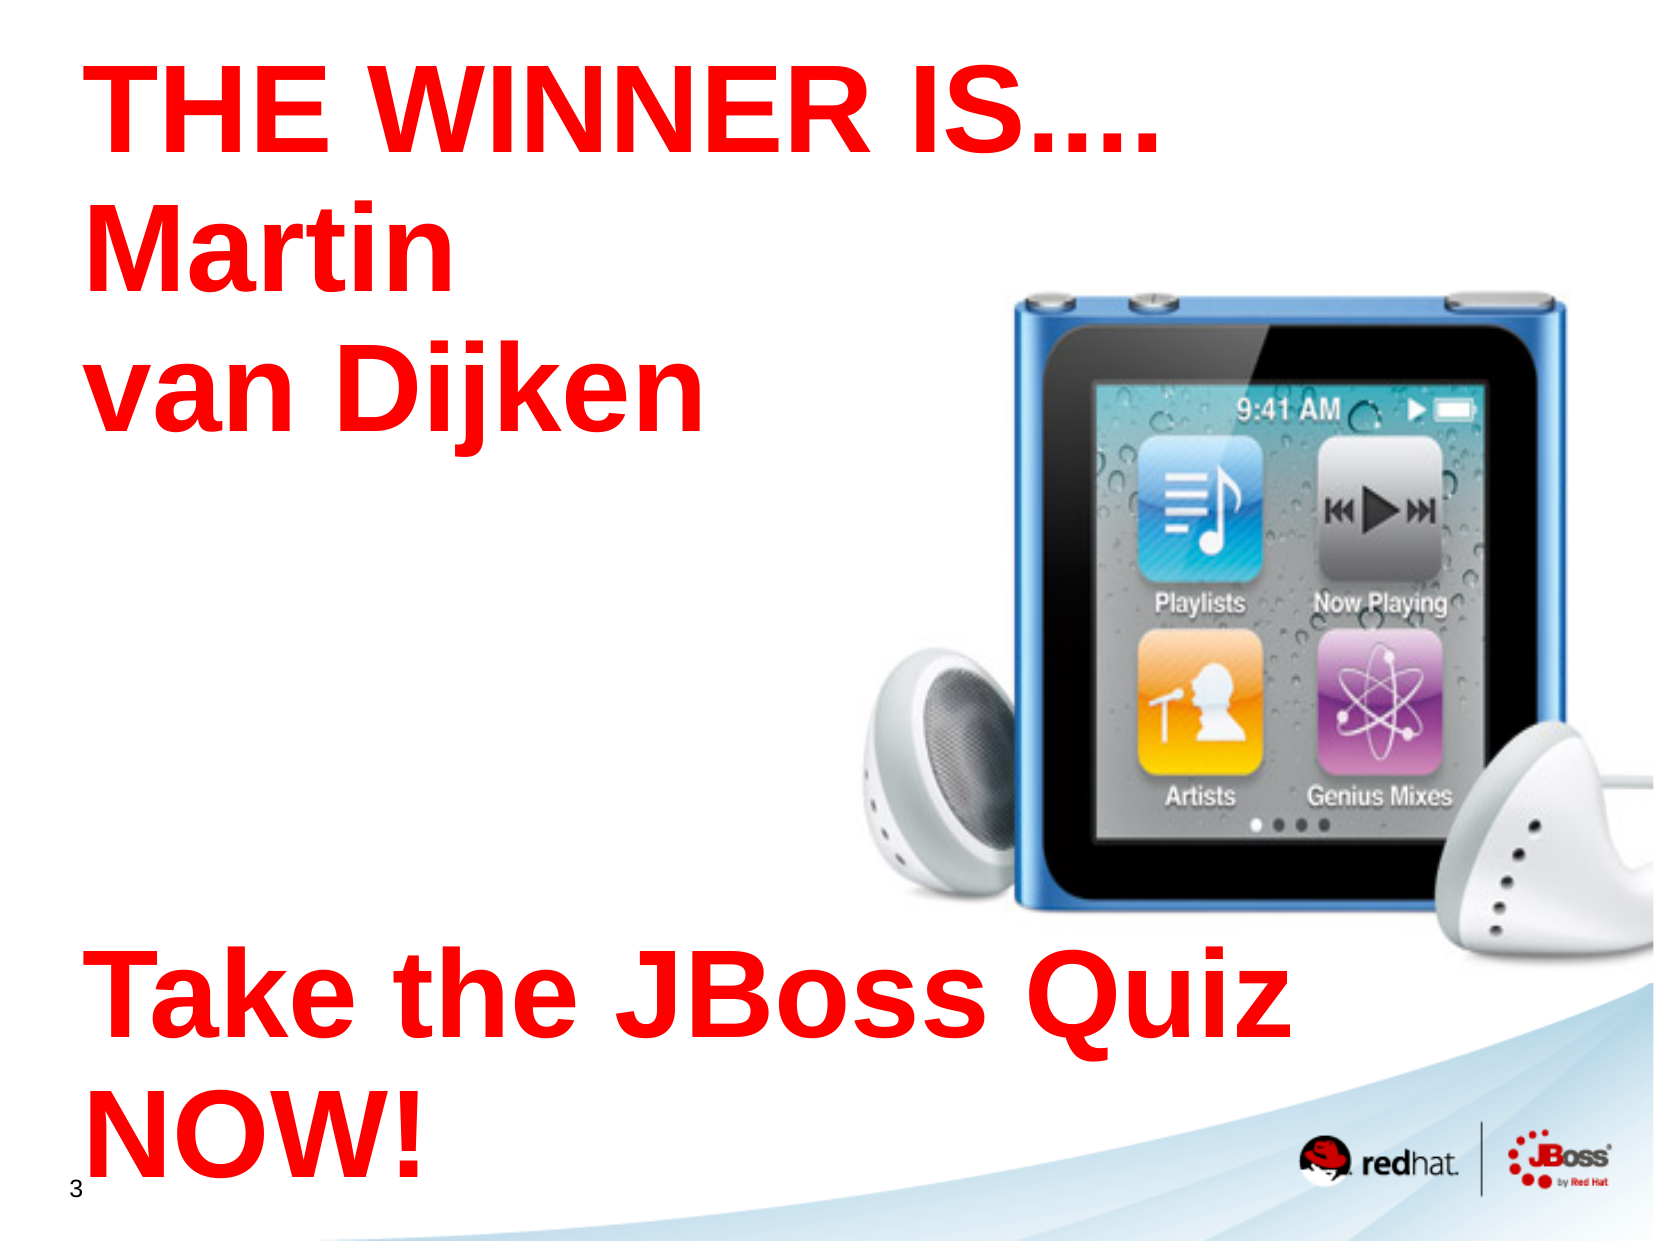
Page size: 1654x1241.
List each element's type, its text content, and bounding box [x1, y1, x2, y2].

picture [0, 0, 1654, 1241]
title THE WINNER IS.... Martin van Dijken [82, 0, 1571, 459]
title Take the JBoss Quiz NOW! [82, 924, 1571, 1205]
